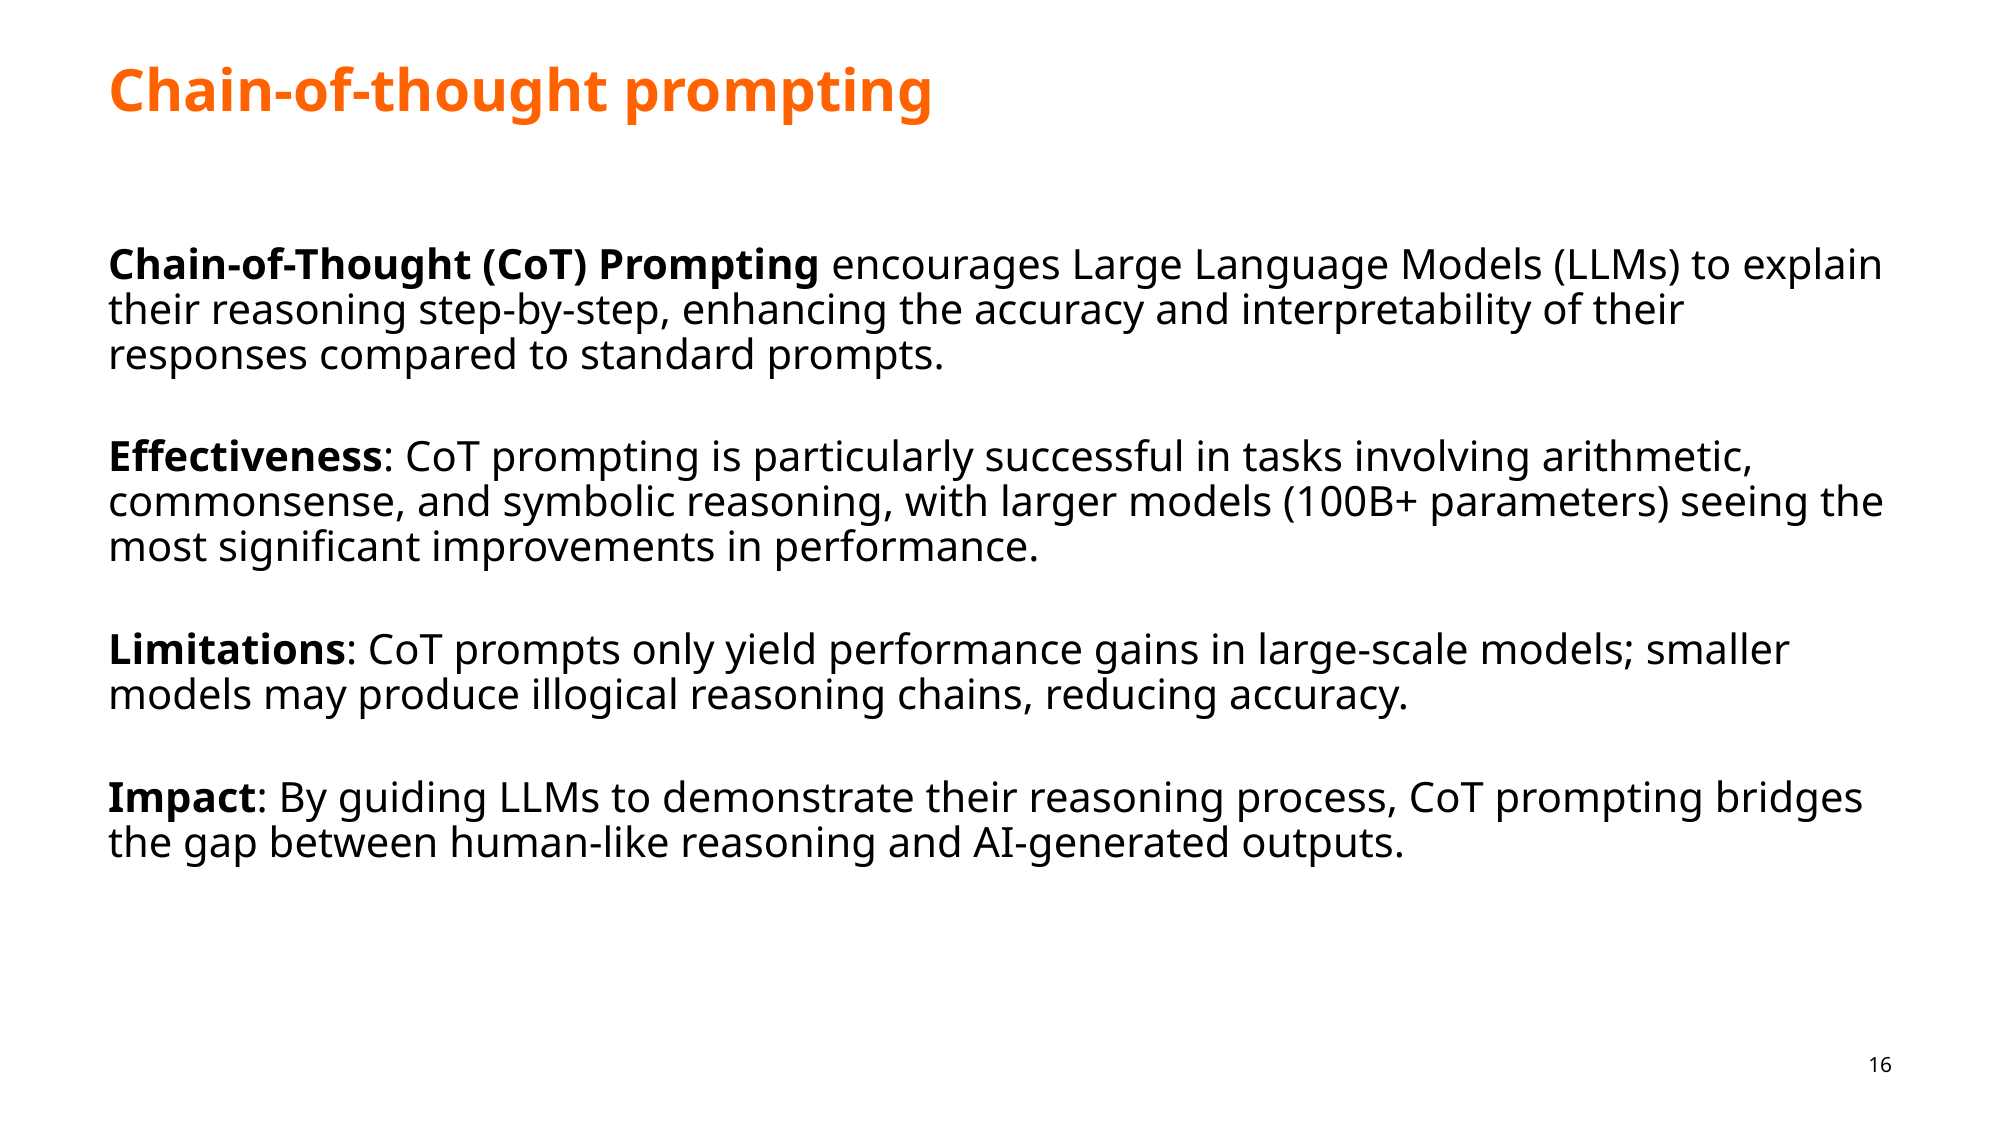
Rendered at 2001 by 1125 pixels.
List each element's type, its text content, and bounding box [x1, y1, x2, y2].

list Chain-of-Thought (CoT) Prompting encourages Large Language Models (LLMs) to explain their reasoning step-by-step, enhancing the accuracy and interpretability of their responses compared to standard prompts. Effectiveness: CoT prompting is particularly successful in tasks involving arithmetic, commonsense, and symbolic reasoning, with larger models (100B+ parameters) seeing the most significant improvements in performance. Limitations: CoT prompts only yield performance gains in large-scale models; smaller models may produce illogical reasoning chains, reducing accuracy. Impact: By guiding LLMs to demonstrate their reasoning process, CoT prompting bridges the gap between human-like reasoning and AI-generated outputs. [108, 187, 1893, 1017]
slide_number <number> [1810, 1050, 1892, 1082]
title Chain-of-thought prompting [108, 53, 1893, 187]
